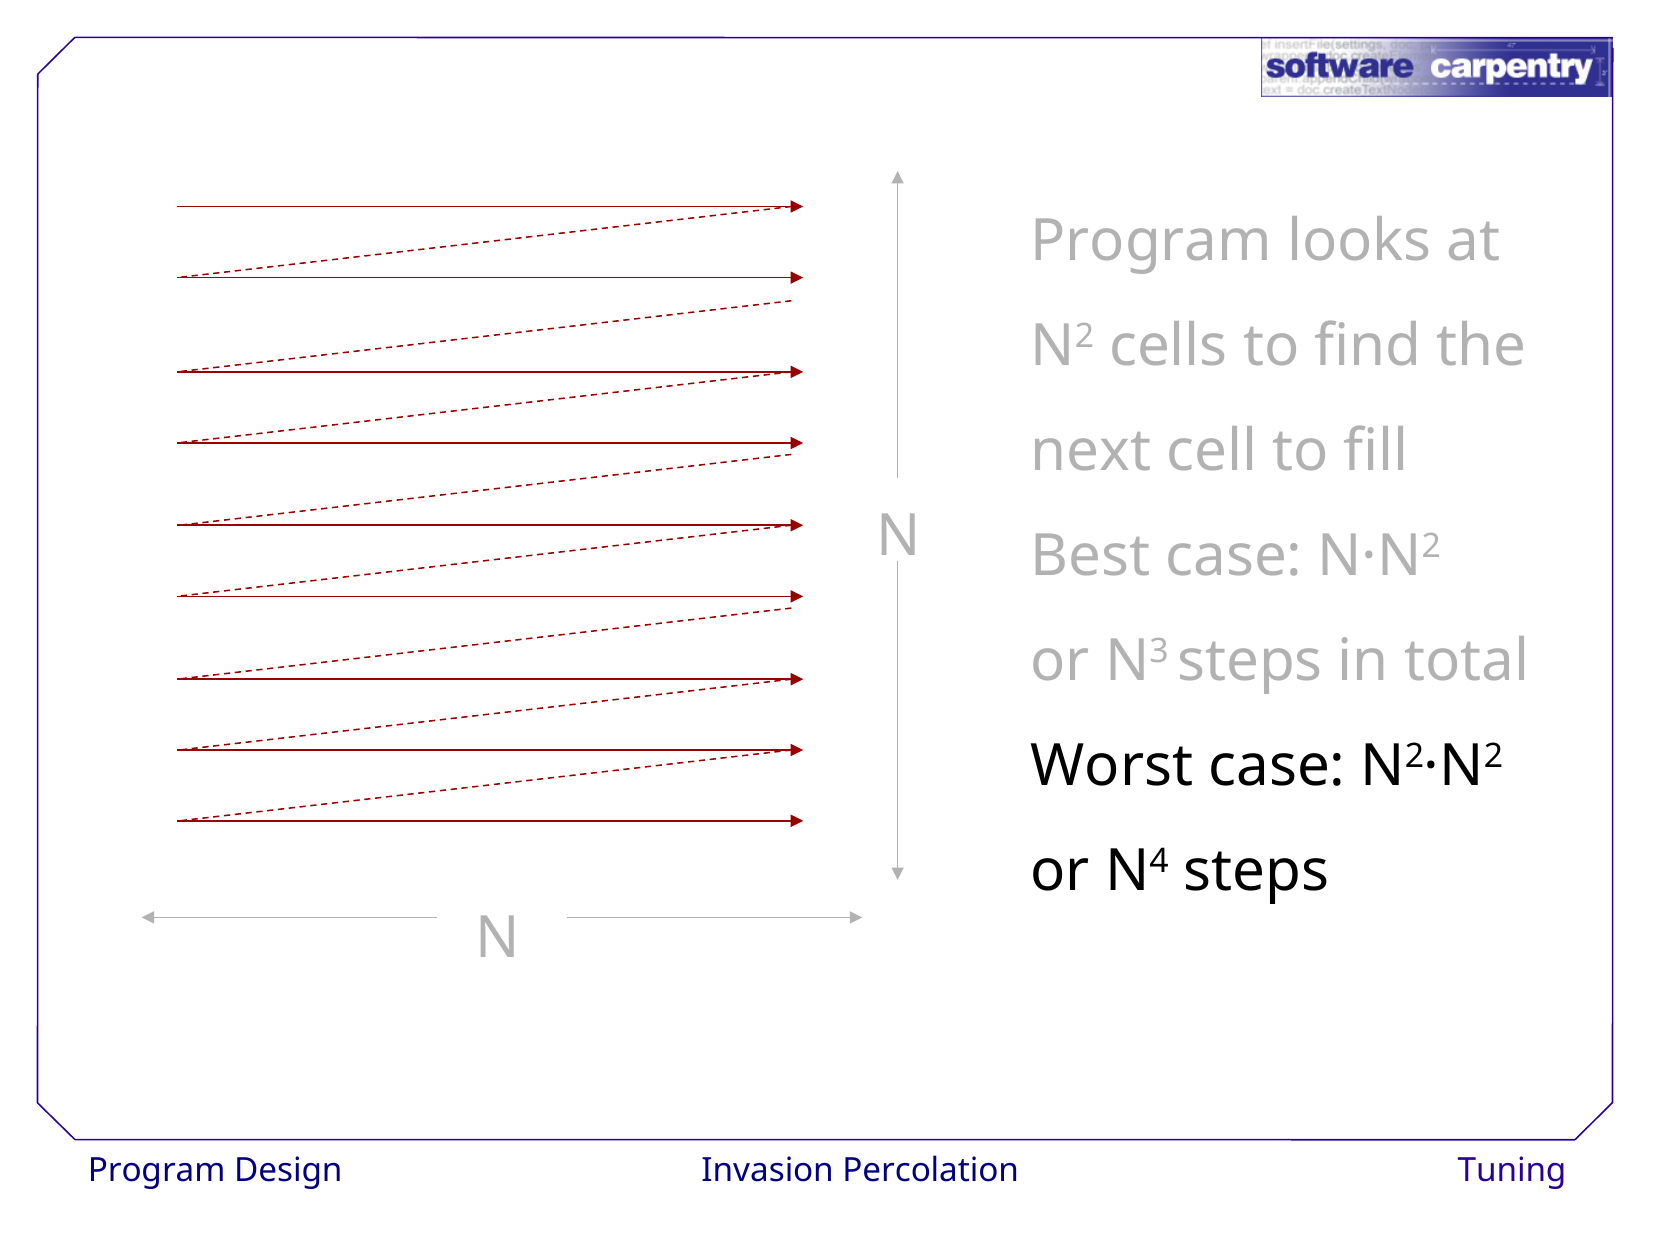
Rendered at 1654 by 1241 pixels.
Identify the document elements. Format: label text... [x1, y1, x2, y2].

table_cell [380, 404, 459, 442]
table_cell [617, 373, 696, 404]
table_cell [221, 751, 300, 799]
table_cell [300, 404, 380, 442]
table_cell [300, 751, 380, 799]
table_cell [221, 326, 300, 371]
table_cell [696, 483, 775, 524]
table_header [459, 166, 538, 206]
table_cell [300, 483, 380, 524]
table_cell [538, 562, 617, 596]
table_cell [696, 597, 775, 641]
table_cell [617, 822, 696, 878]
table_cell [142, 326, 221, 404]
table_header [775, 166, 855, 245]
table_header [142, 166, 221, 245]
table_cell [221, 526, 300, 562]
table_cell [300, 641, 380, 678]
table_header [538, 166, 617, 206]
table_cell [538, 641, 617, 678]
table_cell [459, 720, 538, 749]
table_cell [696, 562, 775, 596]
table_header [538, 207, 617, 245]
table_cell [617, 597, 696, 641]
table_cell [380, 822, 459, 878]
table_cell [459, 483, 538, 524]
table_cell [459, 822, 538, 878]
table_cell [696, 799, 775, 820]
table_cell [300, 562, 380, 596]
table_cell [775, 641, 855, 720]
table_cell [300, 373, 380, 404]
table_cell [142, 483, 221, 562]
table_cell [221, 799, 300, 820]
table_cell [696, 278, 775, 326]
table_cell [459, 680, 538, 720]
table_cell [696, 526, 775, 562]
table_cell [538, 526, 617, 562]
table_cell [696, 680, 775, 720]
table_cell [142, 245, 221, 326]
table_cell [696, 245, 775, 277]
table_cell [221, 404, 300, 442]
table_cell [300, 326, 380, 371]
table_cell [380, 751, 459, 799]
text_box Program looks at N2 cells to find the next cell to fill Best case: N·N2 or N3 steps in total Worst case: N2·N2 or N4 steps [1015, 159, 1580, 910]
table_cell [617, 444, 696, 483]
table_cell [617, 641, 696, 678]
table_cell [538, 680, 617, 720]
table_cell [459, 597, 538, 641]
table_cell [300, 799, 380, 820]
table_cell [459, 641, 538, 678]
table_cell [221, 373, 300, 404]
table_header [300, 166, 380, 206]
table_cell [221, 680, 300, 720]
table_cell [538, 822, 617, 878]
table_cell [617, 245, 696, 277]
table_header [459, 207, 538, 245]
table_cell [696, 751, 775, 799]
table_cell [617, 562, 696, 596]
table_cell [459, 526, 538, 562]
table_cell [459, 373, 538, 404]
table_cell [617, 404, 696, 442]
table_cell [221, 822, 300, 878]
table_cell [221, 641, 300, 678]
table_cell [538, 720, 617, 749]
table_header [300, 207, 380, 245]
table_cell [380, 597, 459, 641]
table_cell [696, 404, 775, 442]
table_cell [459, 751, 538, 799]
table_cell [300, 597, 380, 641]
table_cell [380, 483, 459, 524]
table_header [696, 207, 775, 245]
table_cell [300, 245, 380, 277]
table_cell [380, 326, 459, 371]
table_cell [617, 526, 696, 562]
table_cell [459, 404, 538, 442]
table_cell [459, 278, 538, 326]
table_cell [300, 822, 380, 878]
table_header [617, 166, 696, 206]
table_header [617, 207, 696, 245]
table_cell [142, 404, 221, 483]
table_cell [538, 245, 617, 277]
table_cell [617, 720, 696, 749]
table_cell [221, 483, 300, 524]
text_box N [460, 856, 520, 977]
table_cell [380, 641, 459, 678]
table_cell [696, 641, 775, 678]
table_cell [775, 562, 855, 641]
table_cell [380, 444, 459, 483]
table_cell [775, 799, 855, 878]
table_cell [459, 444, 538, 483]
table_cell [696, 720, 775, 749]
table_cell [538, 483, 617, 524]
table_header [380, 207, 459, 245]
table_cell [142, 799, 221, 878]
table_cell [221, 444, 300, 483]
table_cell [538, 799, 617, 820]
table_header [221, 207, 300, 245]
table_cell [775, 245, 855, 326]
table_cell [538, 373, 617, 404]
table_cell [459, 245, 538, 277]
table_cell [617, 483, 696, 524]
table_cell [300, 720, 380, 749]
table_cell [775, 483, 855, 562]
table_cell [380, 680, 459, 720]
table_cell [538, 597, 617, 641]
table_header [696, 166, 775, 206]
table_cell [221, 245, 300, 277]
table_cell [696, 822, 775, 878]
table_cell [459, 326, 538, 371]
table_cell [300, 526, 380, 562]
table_cell [696, 326, 775, 371]
table_cell [142, 720, 221, 799]
table_cell [142, 641, 221, 720]
table_cell [459, 562, 538, 596]
table_cell [380, 720, 459, 749]
table_cell [775, 326, 855, 404]
table_cell [696, 373, 775, 404]
table_cell [221, 278, 300, 326]
table_cell [300, 444, 380, 483]
table_cell [617, 680, 696, 720]
table_cell [221, 597, 300, 641]
picture [1261, 39, 1613, 97]
table_cell [380, 526, 459, 562]
table_cell [380, 373, 459, 404]
table_cell [538, 751, 617, 799]
table_header [380, 166, 459, 206]
table_cell [696, 444, 775, 483]
table_cell [221, 562, 300, 596]
table_cell [459, 799, 538, 820]
table_cell [538, 404, 617, 442]
table_cell [617, 326, 696, 371]
table_cell [538, 278, 617, 326]
table_cell [380, 278, 459, 326]
table_cell [380, 562, 459, 596]
table_cell [617, 751, 696, 799]
table_cell [538, 326, 617, 371]
table_cell [538, 444, 617, 483]
table_cell [617, 278, 696, 326]
table_cell [221, 720, 300, 749]
table_cell [775, 404, 855, 483]
table_cell [142, 562, 221, 641]
text_box N [862, 454, 922, 576]
table_header [221, 166, 300, 206]
table_cell [775, 720, 855, 799]
table_cell [617, 799, 696, 820]
table_cell [300, 680, 380, 720]
table_cell [300, 278, 380, 326]
table_cell [380, 799, 459, 820]
table_cell [380, 245, 459, 277]
